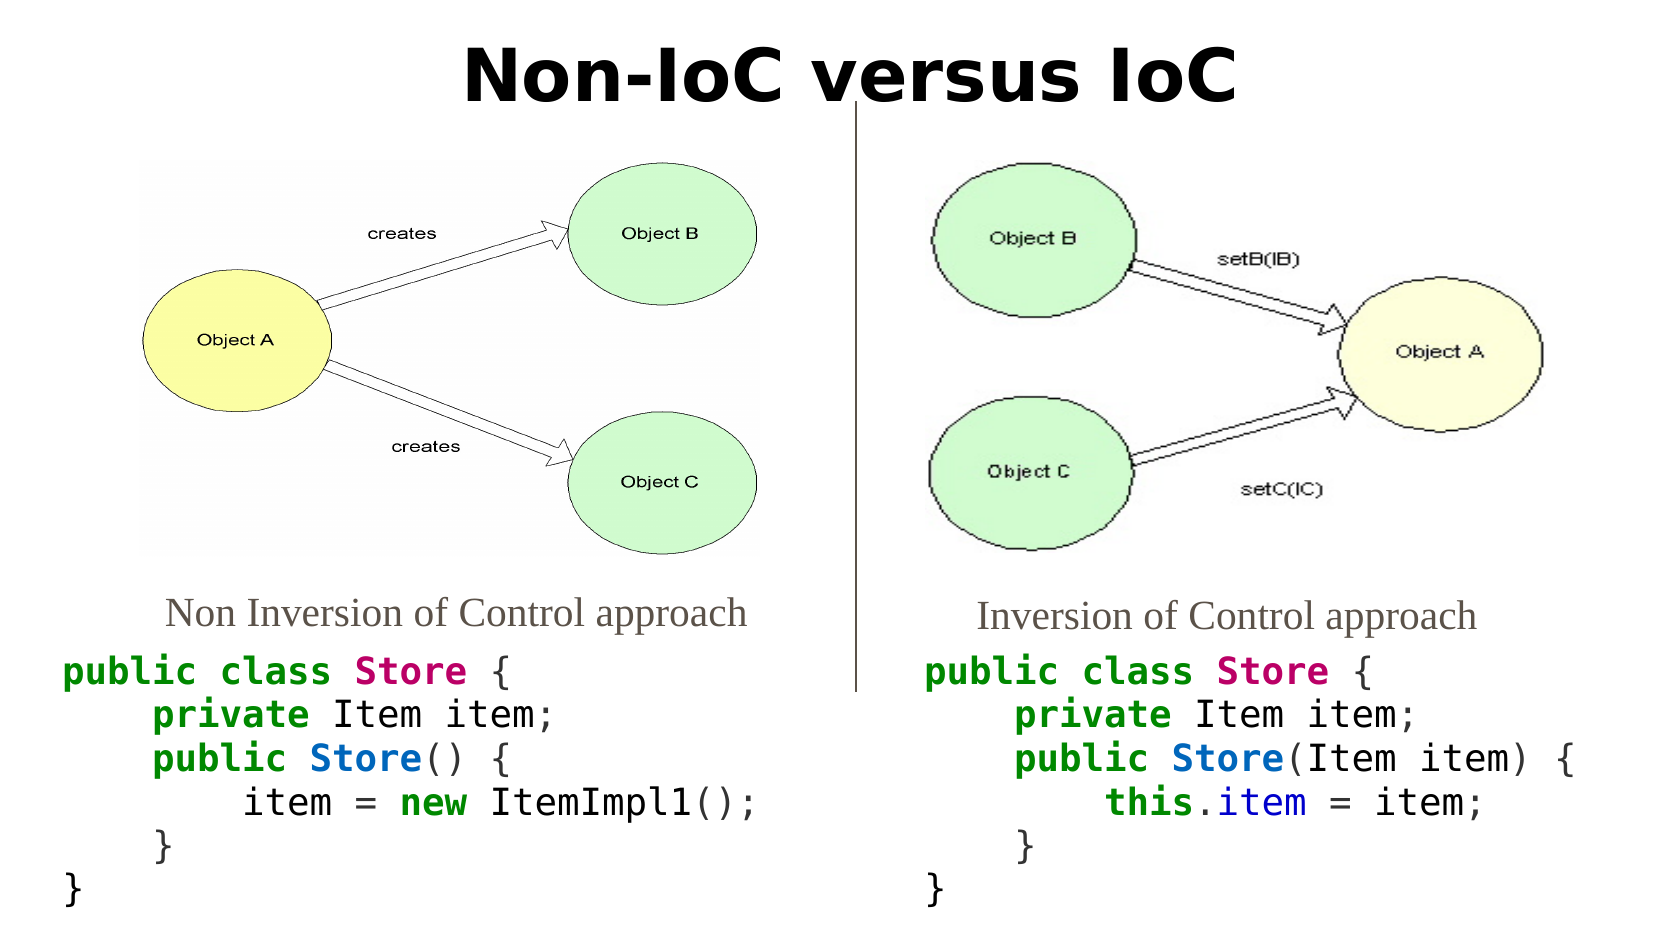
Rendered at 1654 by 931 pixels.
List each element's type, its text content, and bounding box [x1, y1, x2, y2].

text_box public class Store { private Item item; public Store() { item = new ItemImpl1(); } } [47, 642, 815, 919]
title Non-IoC versus IoC [106, 14, 1595, 125]
text_box public class Store { private Item item; public Store(Item item) { this.item = item; } } [909, 642, 1607, 931]
picture [139, 160, 760, 557]
picture [925, 160, 1546, 553]
text_box Non Inversion of Control approach [139, 577, 774, 642]
text_box Inversion of Control approach [931, 580, 1524, 642]
